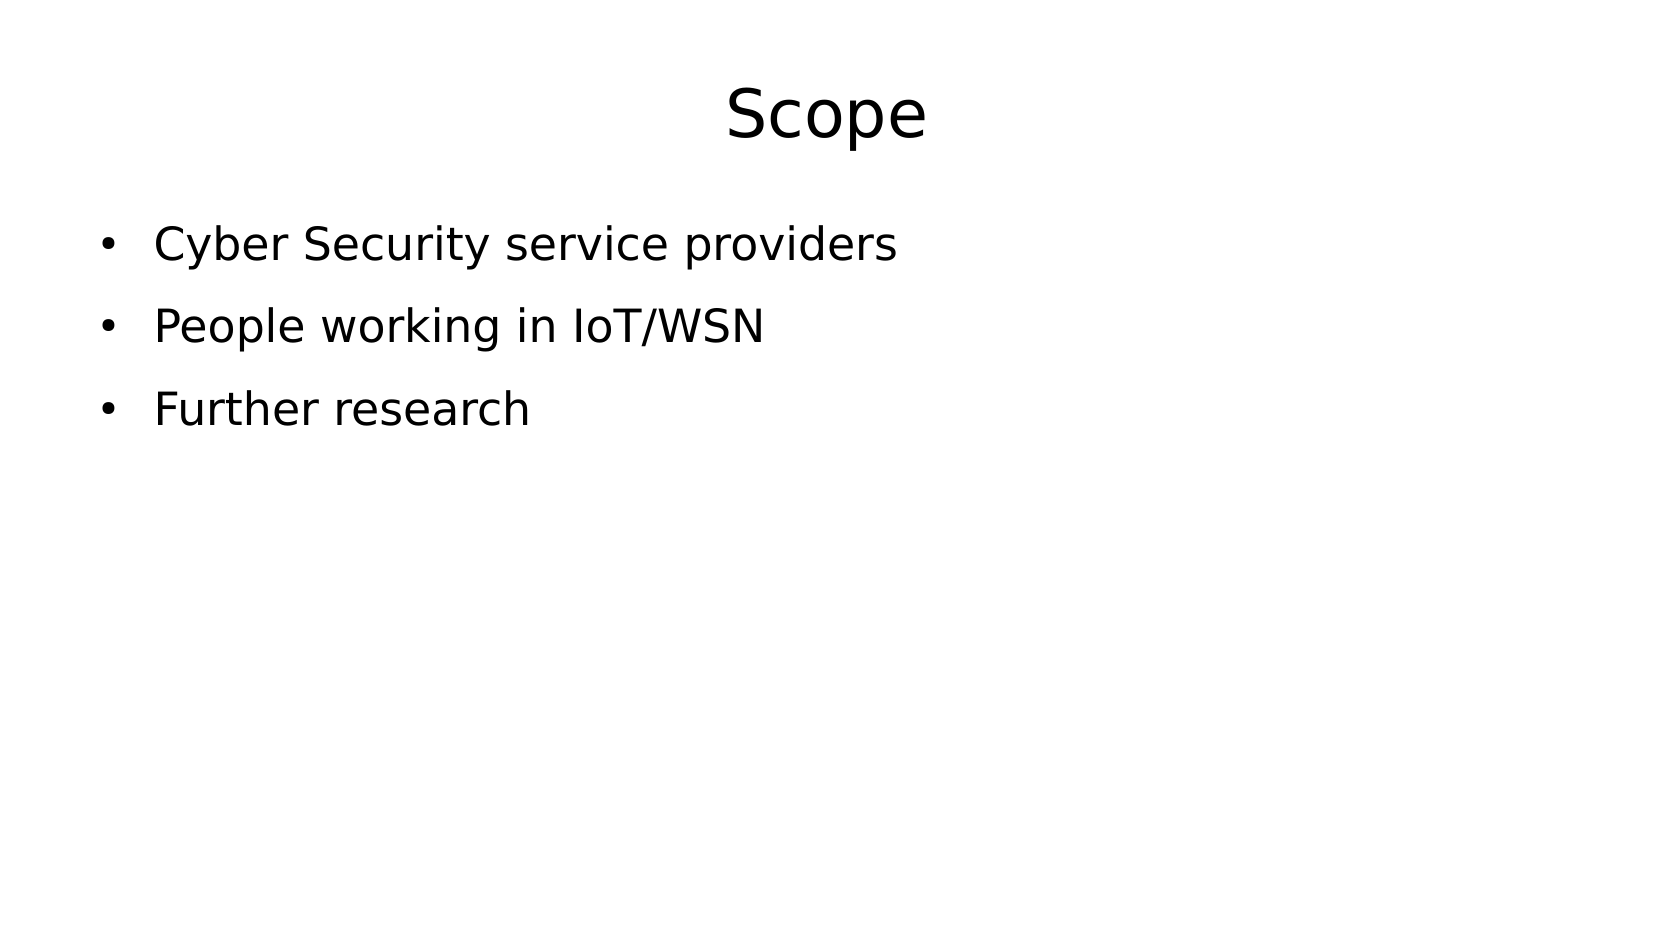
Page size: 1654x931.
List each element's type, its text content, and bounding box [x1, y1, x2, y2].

title Scope [82, 37, 1571, 193]
list Cyber Security service providers People working in IoT/WSN Further research [82, 217, 1571, 758]
